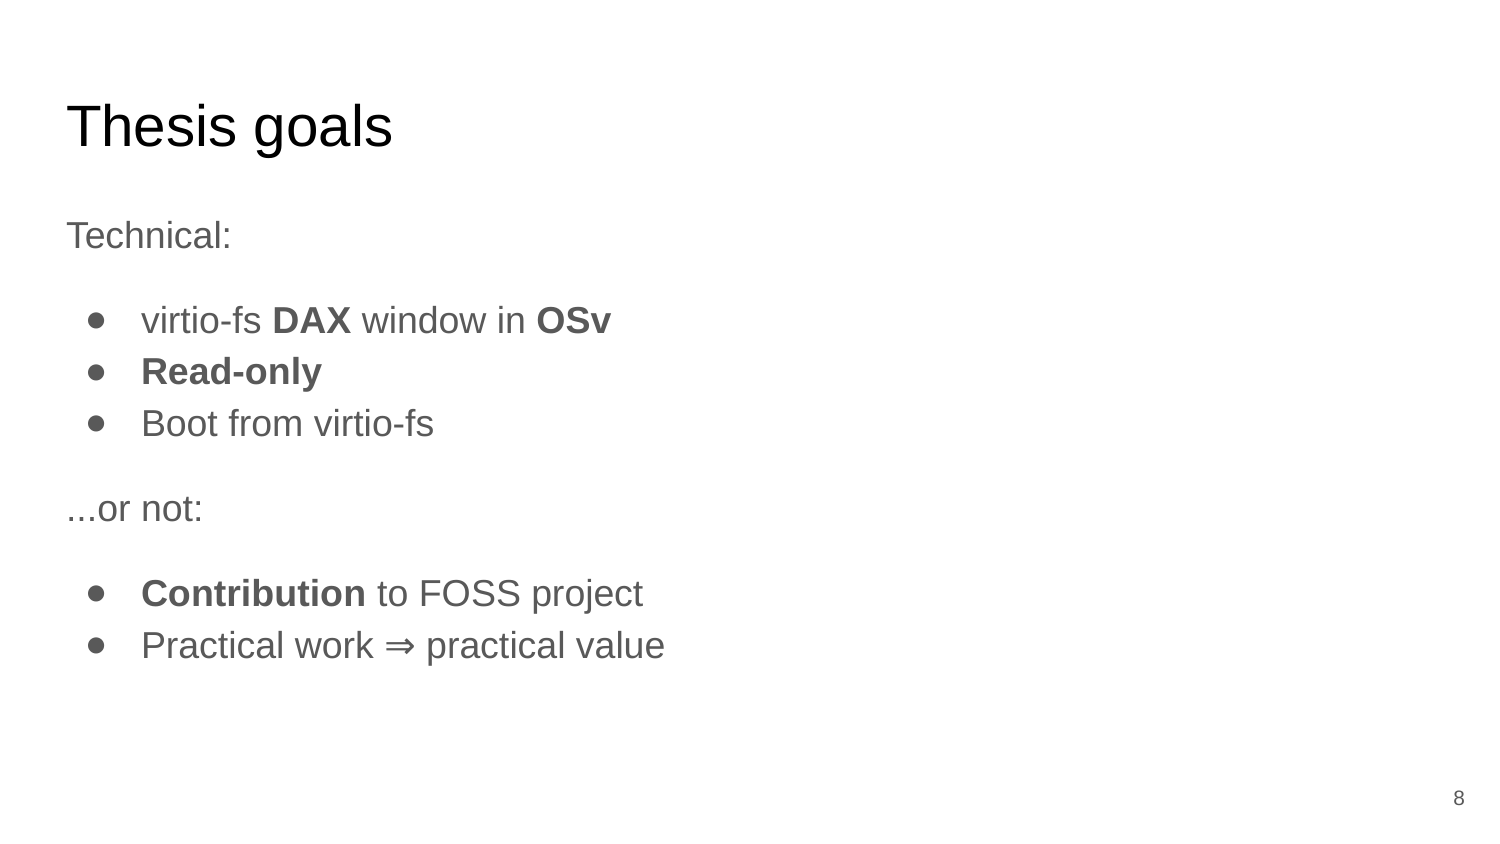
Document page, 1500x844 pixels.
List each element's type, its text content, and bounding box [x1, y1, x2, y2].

title Thesis goals [51, 72, 1449, 167]
slide_number <number> [1389, 764, 1480, 830]
list Technical: virtio-fs DAX window in OSv Read-only Boot from virtio-fs ...or not: Contribution to FOSS project Practical work ⇒ practical value [51, 189, 1449, 750]
